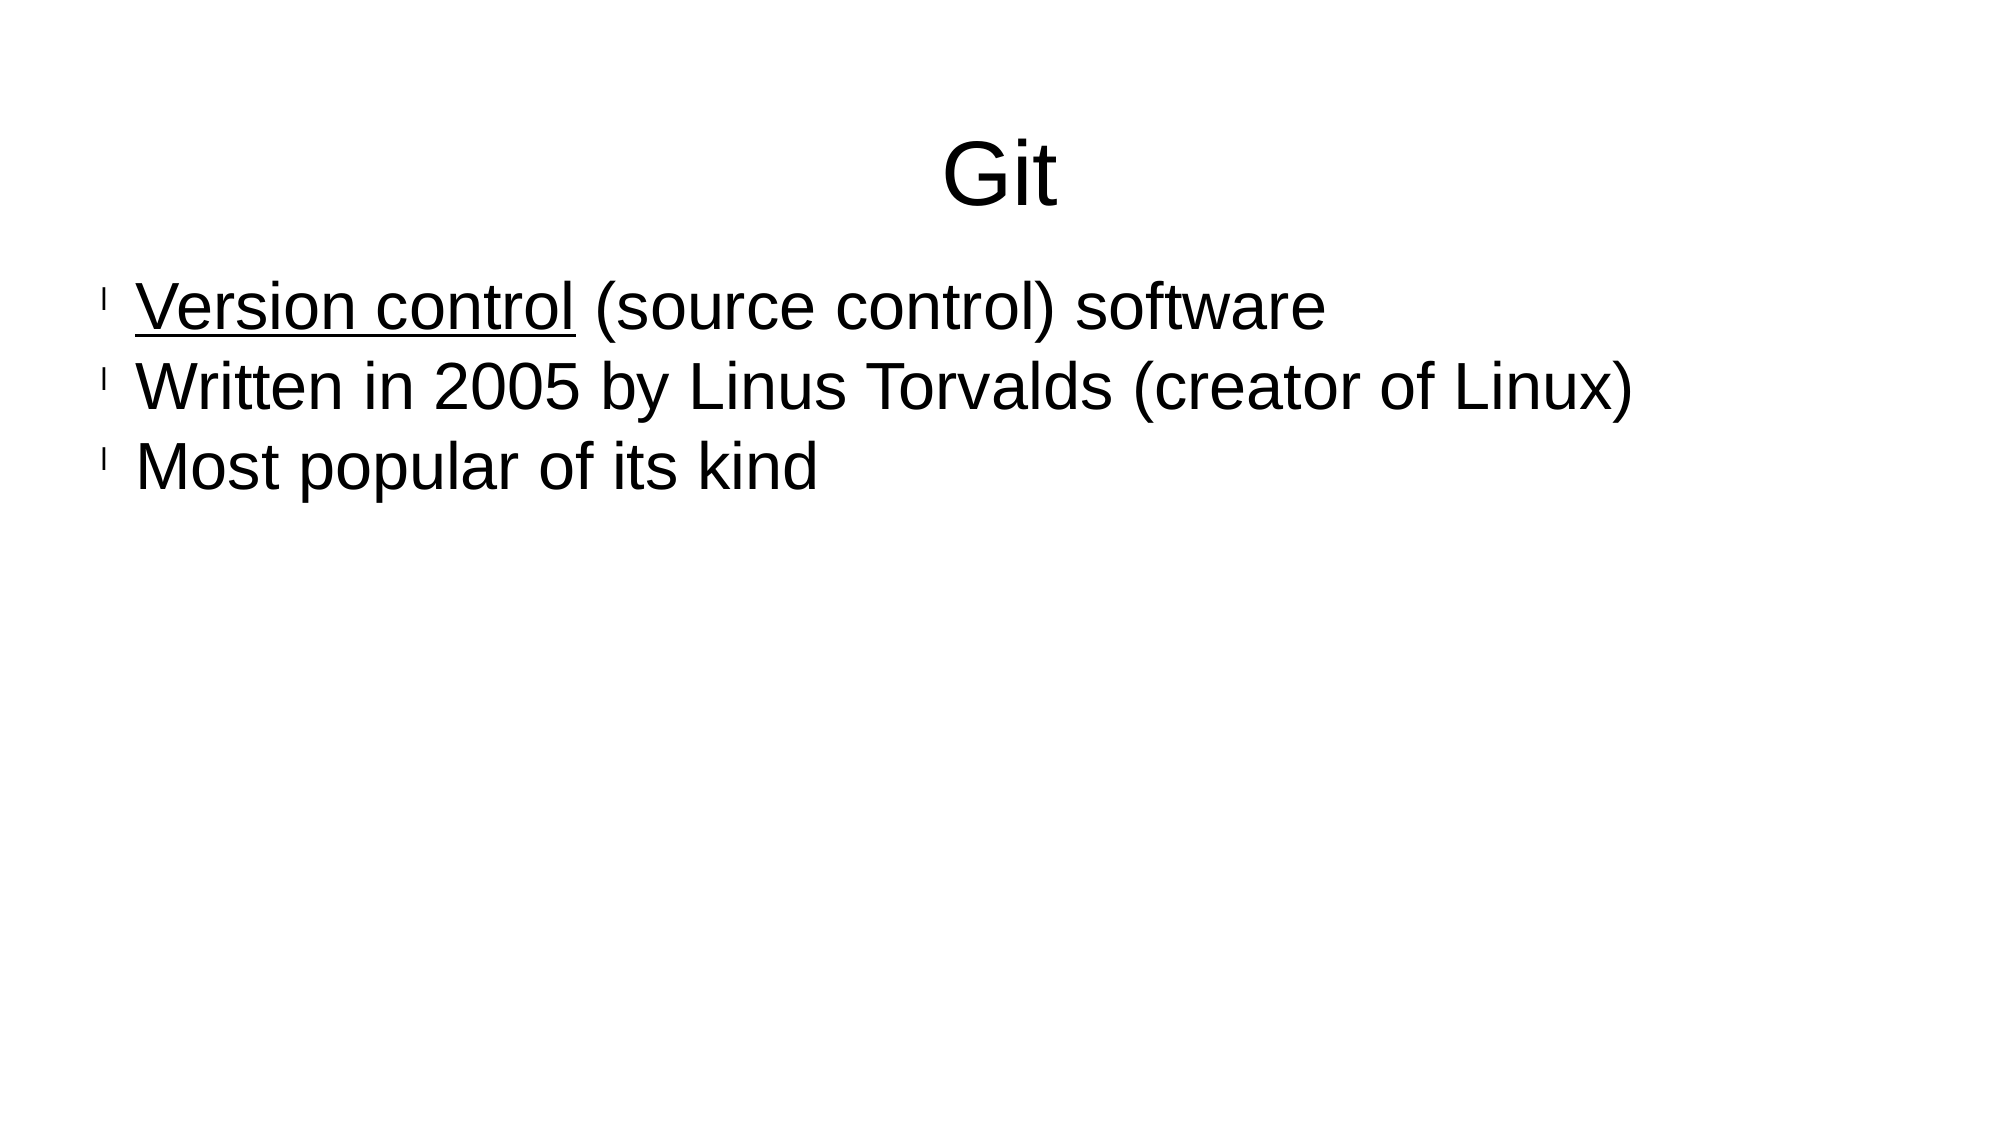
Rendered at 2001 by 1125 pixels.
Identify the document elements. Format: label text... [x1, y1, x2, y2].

text_box Git [137, 59, 1863, 263]
text_box Version control (source control) software Written in 2005 by Linus Torvalds (creator of Linux) Most popular of its kind [99, 263, 1900, 916]
